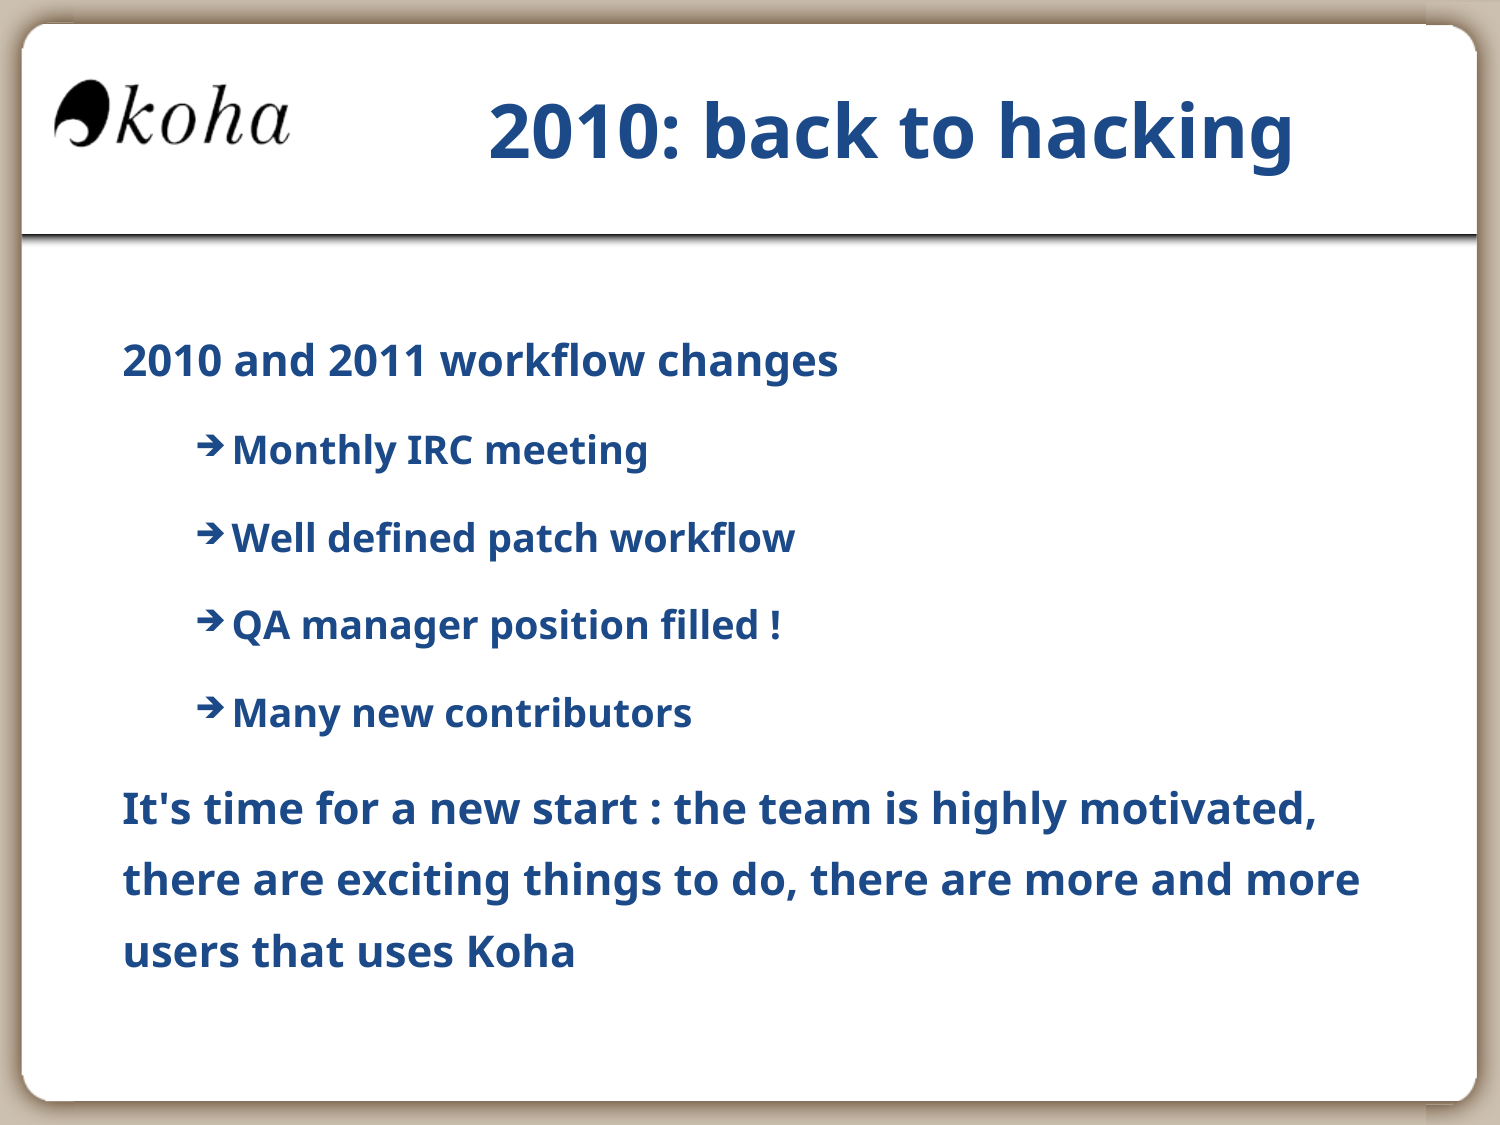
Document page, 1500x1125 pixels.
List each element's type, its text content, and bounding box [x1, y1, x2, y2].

picture [0, 0, 1500, 1125]
title 2010: back to hacking [315, 0, 1463, 260]
list 2010 and 2011 workflow changes Monthly IRC meeting Well defined patch workflow QA manager position filled ! Many new contributors It's time for a new start : the team is highly motivated, there are exciting things to do, there are more and more users that uses Koha [118, 317, 1382, 1061]
